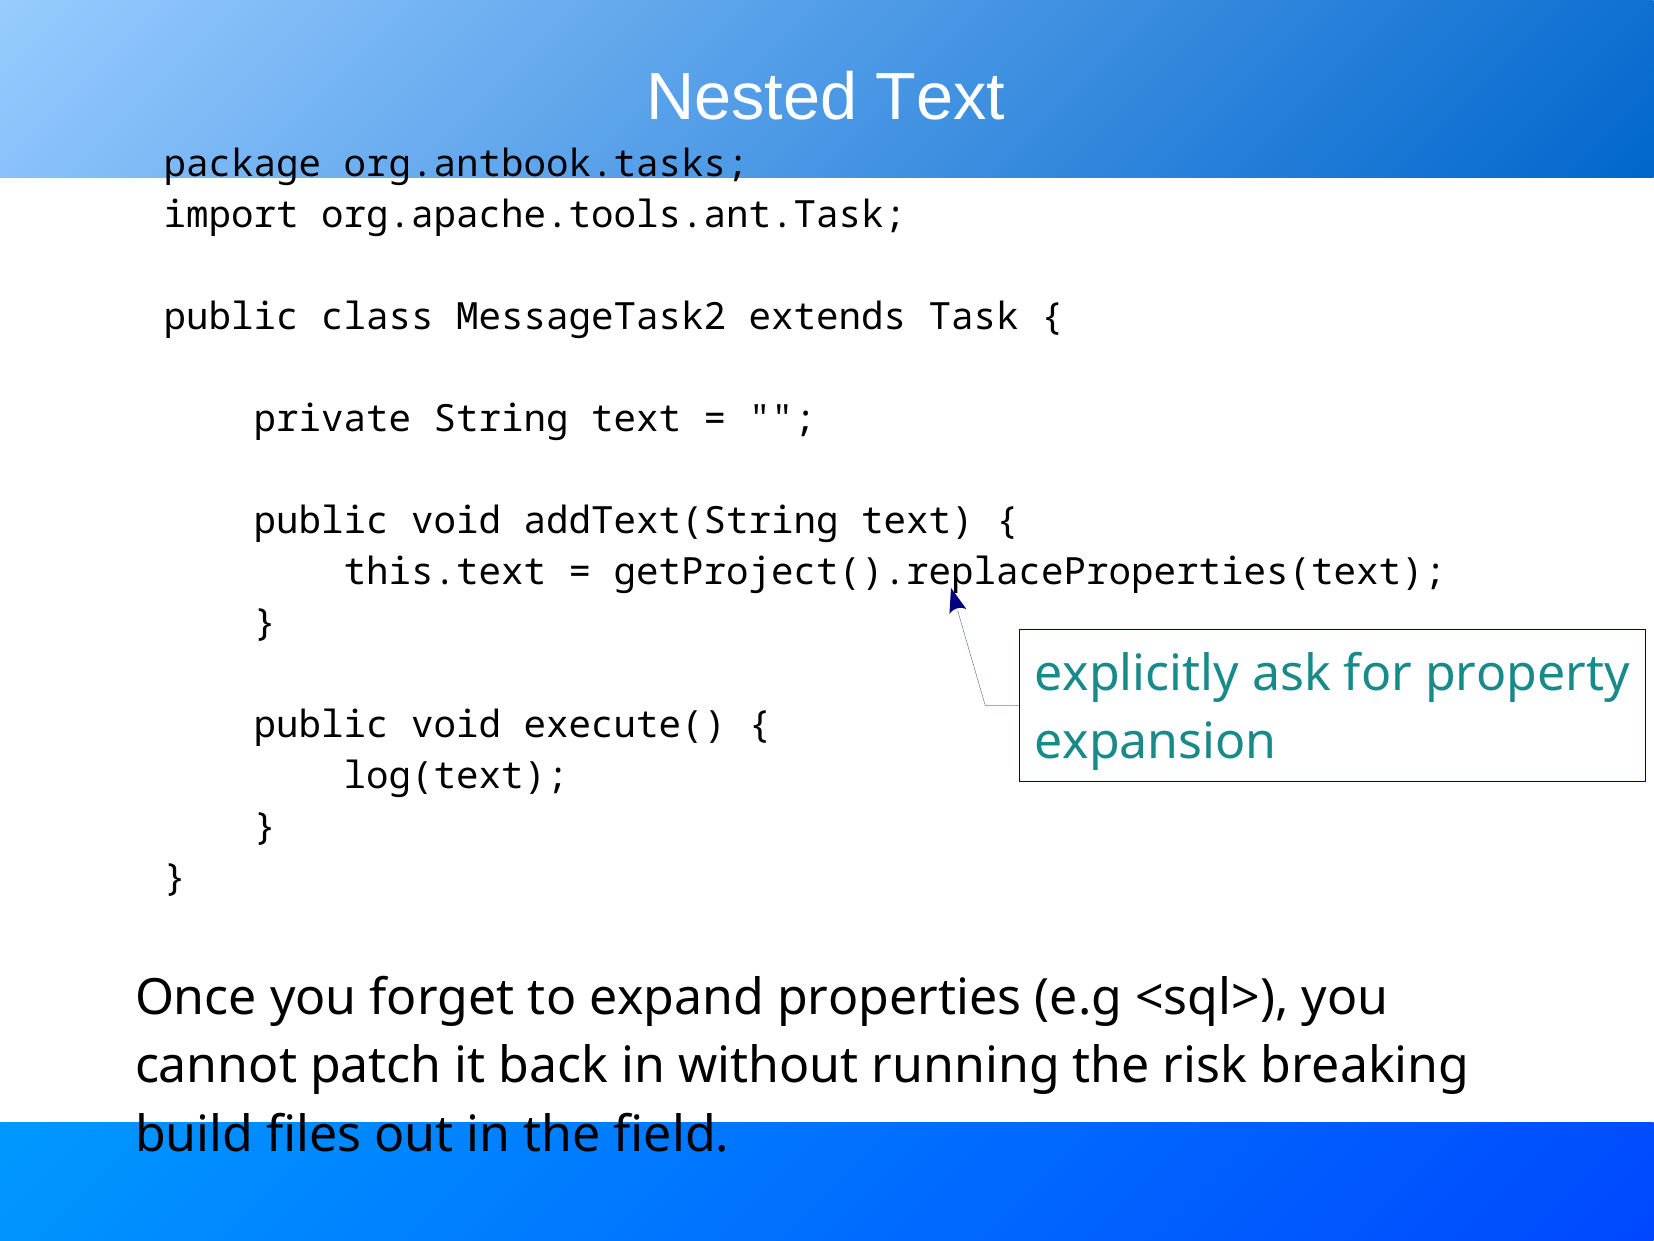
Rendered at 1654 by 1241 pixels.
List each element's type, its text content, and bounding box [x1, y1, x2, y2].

text_box explicitly ask for property expansion [1019, 629, 1646, 782]
text_box Once you forget to expand properties (e.g <sql>), you cannot patch it back in without running the risk breaking build files out in the field. [120, 953, 1545, 1144]
title Nested Text [162, 59, 1489, 148]
text_box package org.antbook.tasks; import org.apache.tools.ant.Task; public class MessageTask2 extends Task { private String text = ""; public void addText(String text) { this.text = getProject().replaceProperties(text); } public void execute() { log(text); } } [148, 236, 1549, 852]
